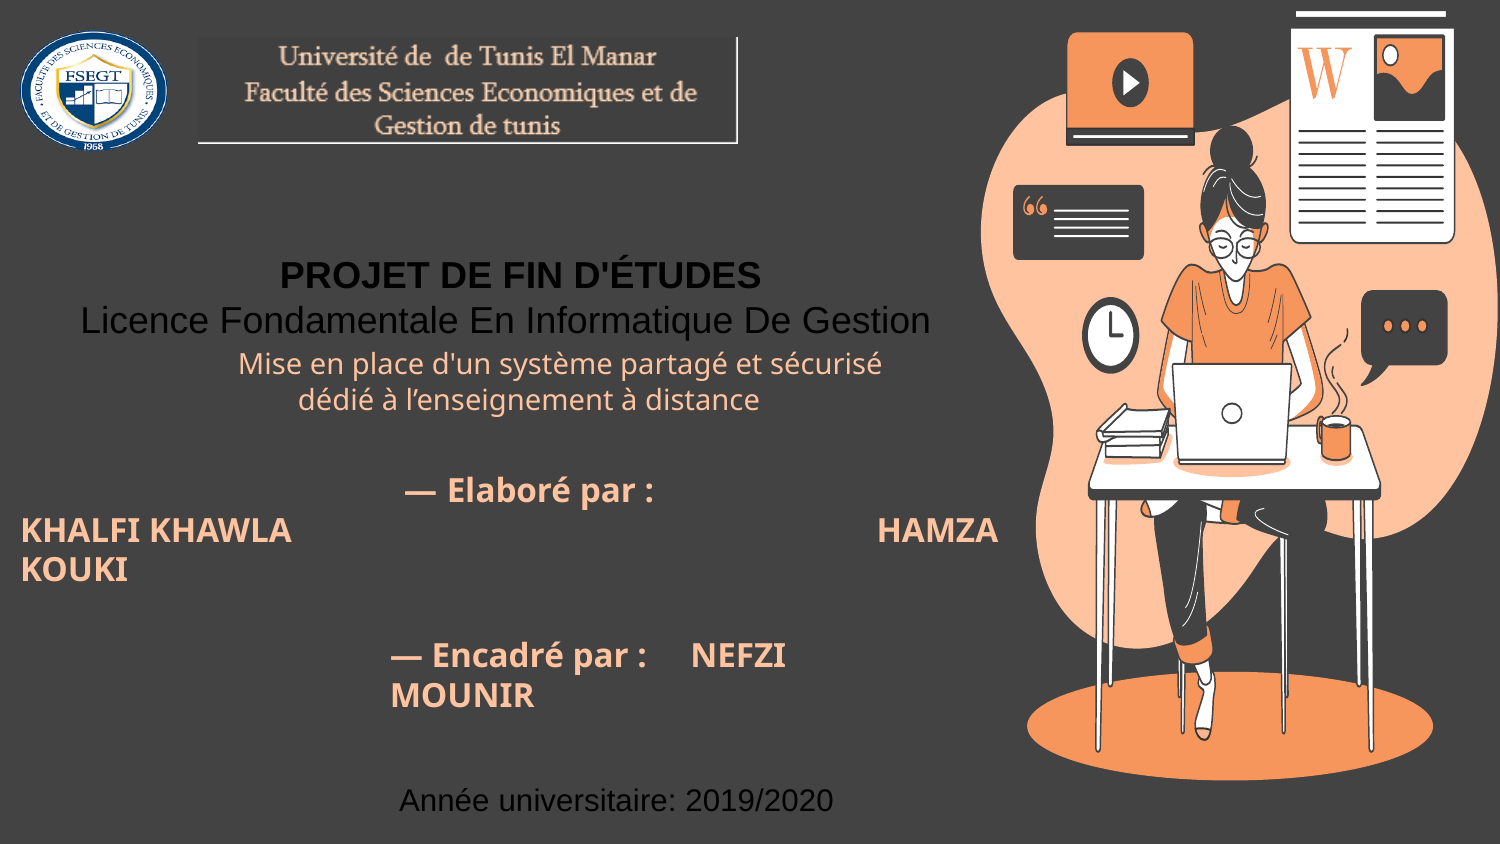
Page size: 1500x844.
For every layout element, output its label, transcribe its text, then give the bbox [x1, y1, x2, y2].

title — Encadré par : NEFZI MOUNIR [389, 654, 858, 715]
title — Elaboré par : KHALFI KHAWLA HAMZA KOUKI [19, 482, 1016, 589]
picture [198, 37, 738, 144]
picture [19, 30, 168, 151]
title PROJET DE FIN D'ÉTUDES Licence Fondamentale En Informatique De Gestion Mise en place d'un système partagé et sécurisé dédié à l’enseignement à distance [80, 175, 1008, 451]
subtitle Année universitaire: 2019/2020 [399, 780, 849, 826]
text_box [980, 1, 1498, 781]
